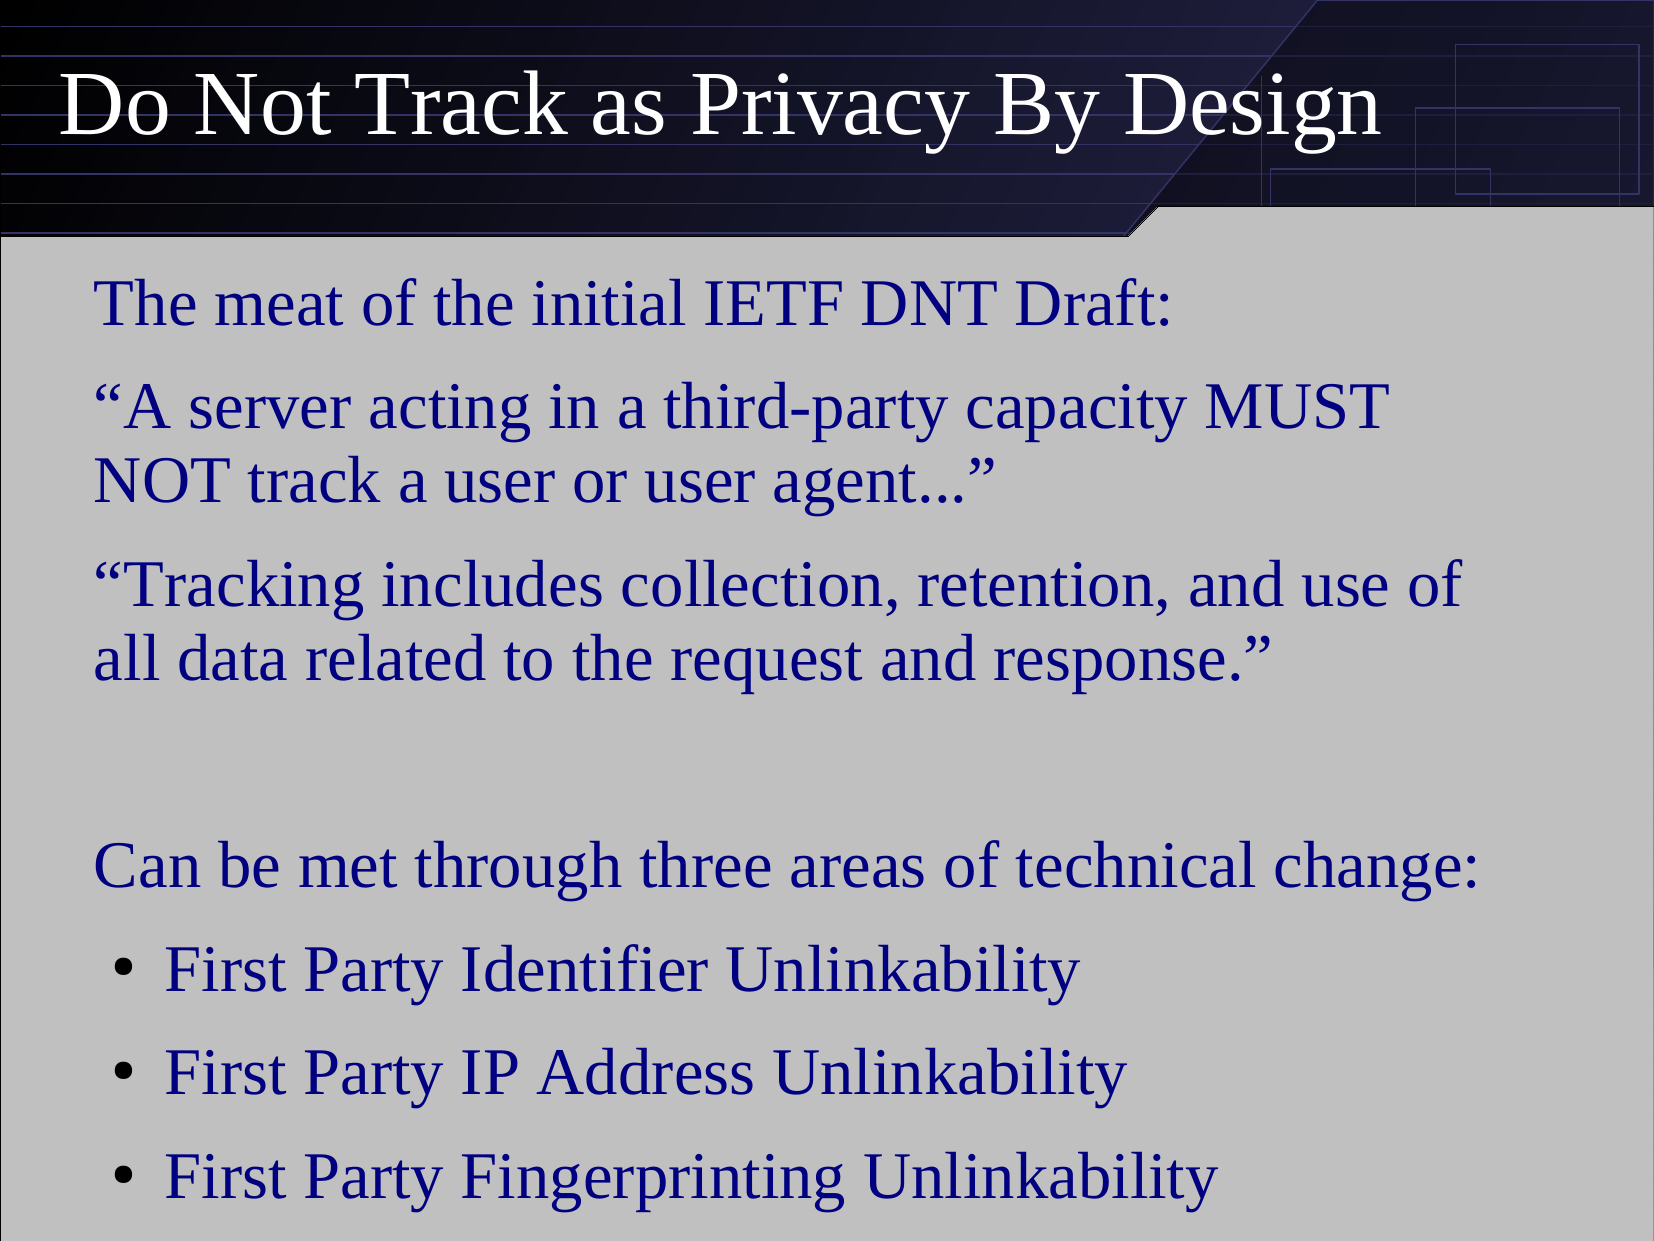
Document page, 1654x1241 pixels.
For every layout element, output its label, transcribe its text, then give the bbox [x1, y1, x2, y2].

list The meat of the initial IETF DNT Draft: “A server acting in a third-party capacity MUST NOT track a user or user agent...” “Tracking includes collection, retention, and use of all data related to the request and response.” Can be met through three areas of technical change: First Party Identifier Unlinkability First Party IP Address Unlinkability First Party Fingerprinting Unlinkability [93, 265, 1506, 1214]
title Do Not Track as Privacy By Design [59, 0, 1447, 208]
